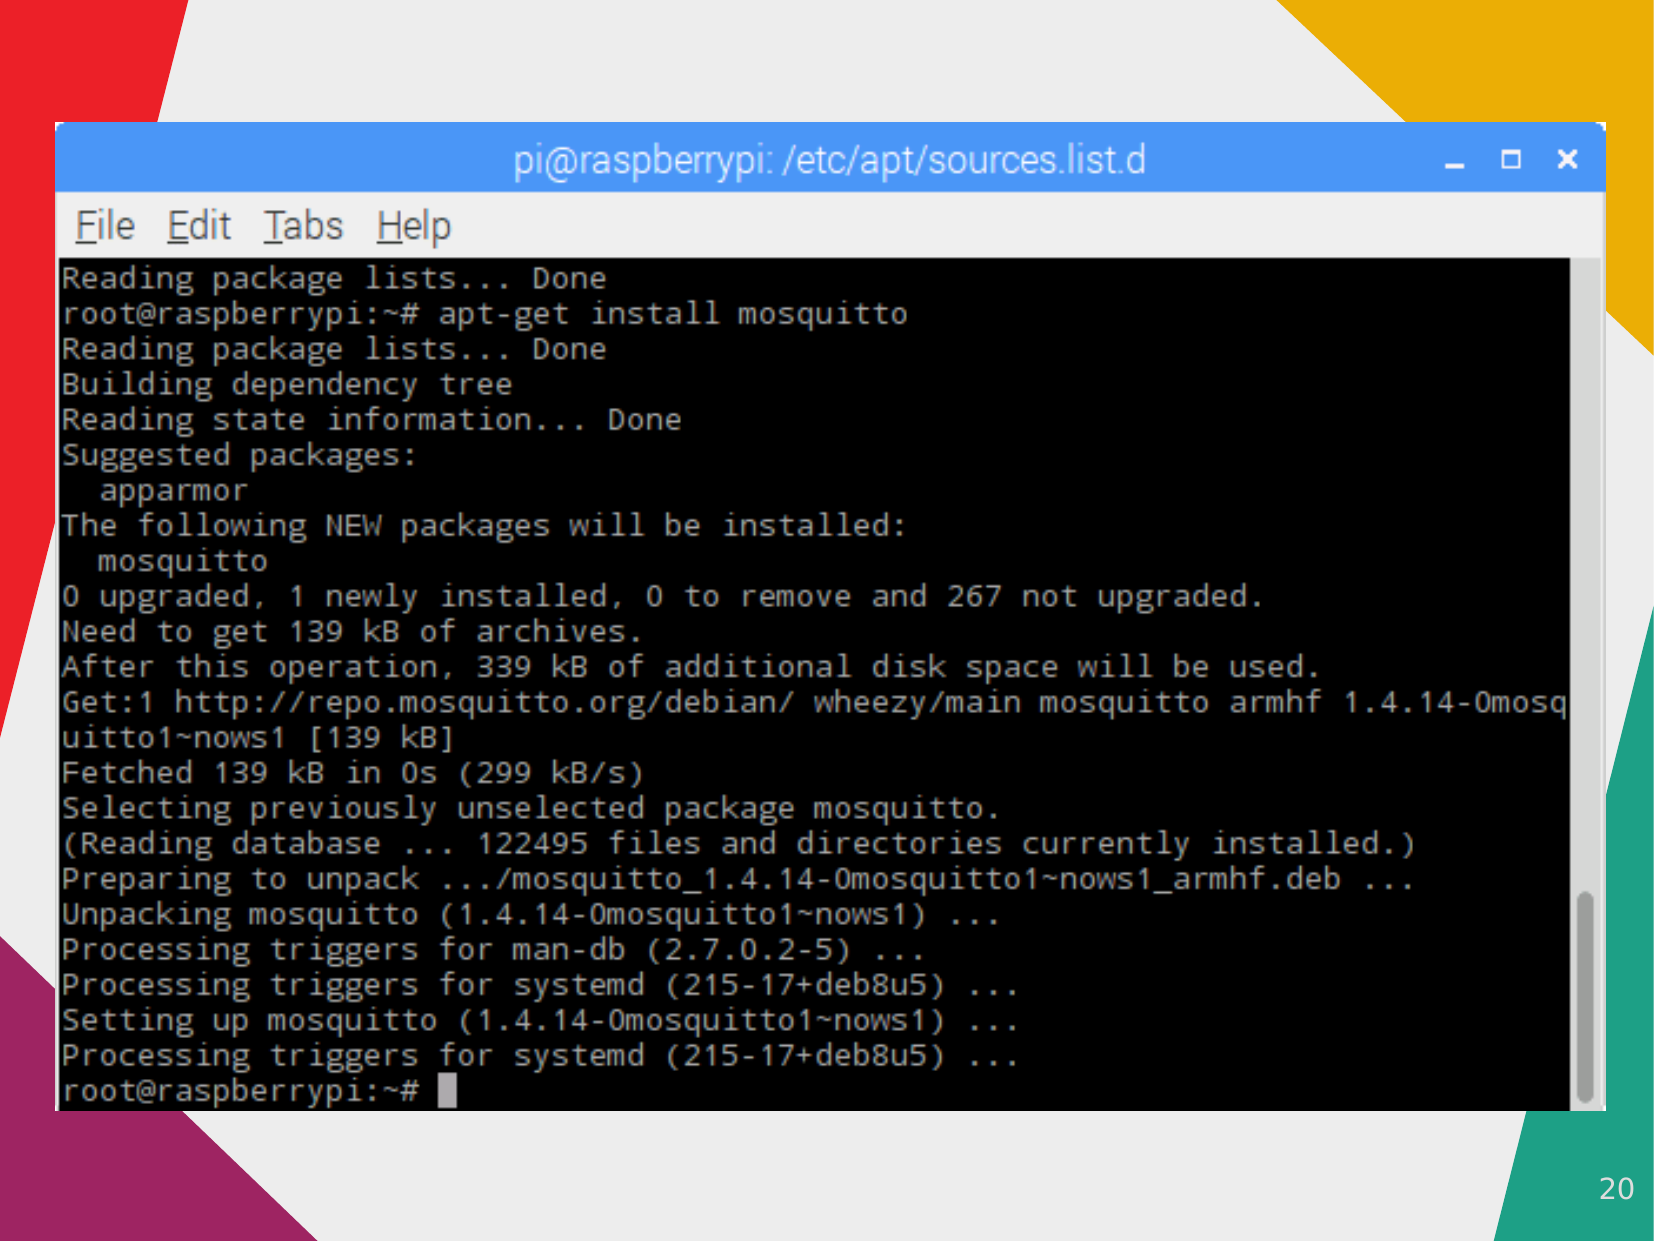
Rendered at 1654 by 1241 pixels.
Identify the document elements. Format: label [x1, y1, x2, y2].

picture [55, 122, 1606, 1111]
